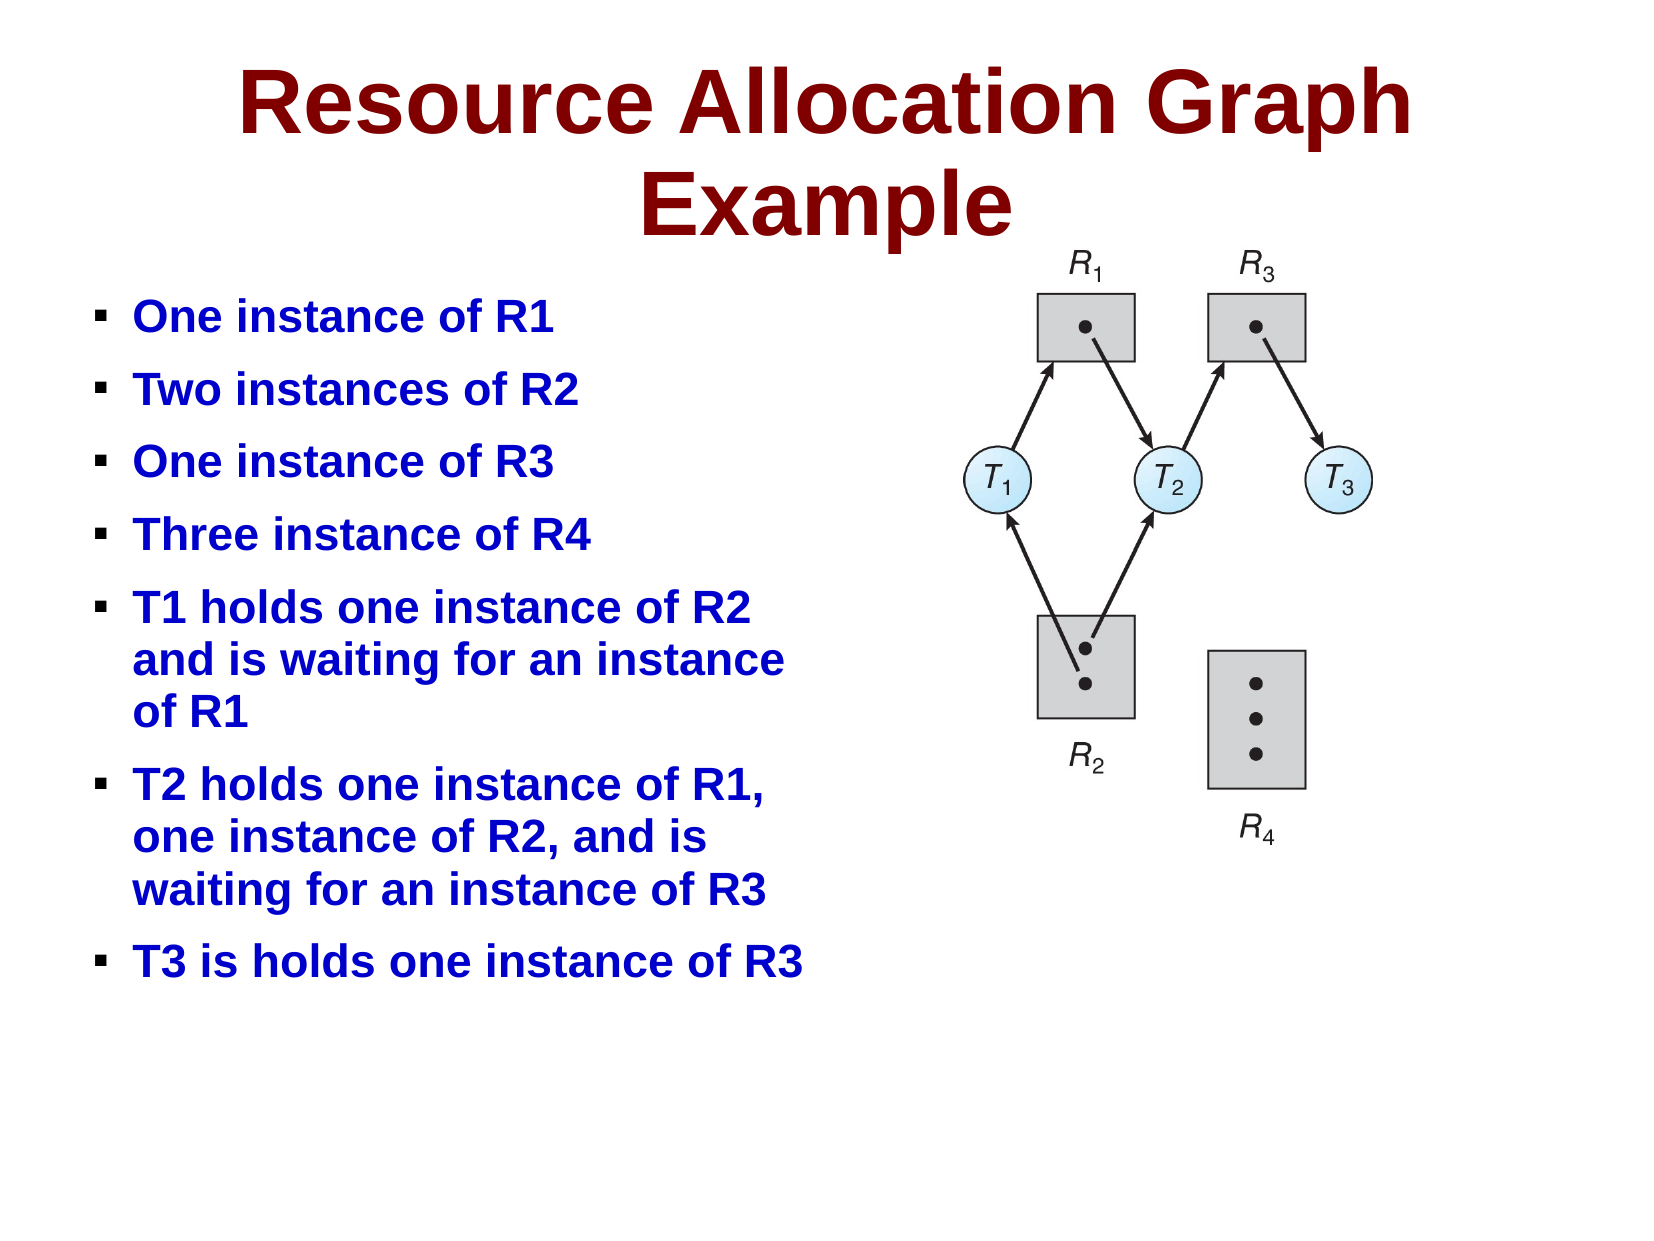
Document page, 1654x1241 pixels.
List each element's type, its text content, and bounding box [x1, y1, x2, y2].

title Resource Allocation Graph Example [82, 49, 1571, 257]
picture [963, 246, 1373, 852]
list One instance of R1 Two instances of R2 One instance of R3 Three instance of R4 T1 holds one instance of R2 and is waiting for an instance of R1 T2 holds one instance of R1, one instance of R2, and is waiting for an instance of R3 T3 is holds one instance of R3 [82, 290, 809, 1010]
